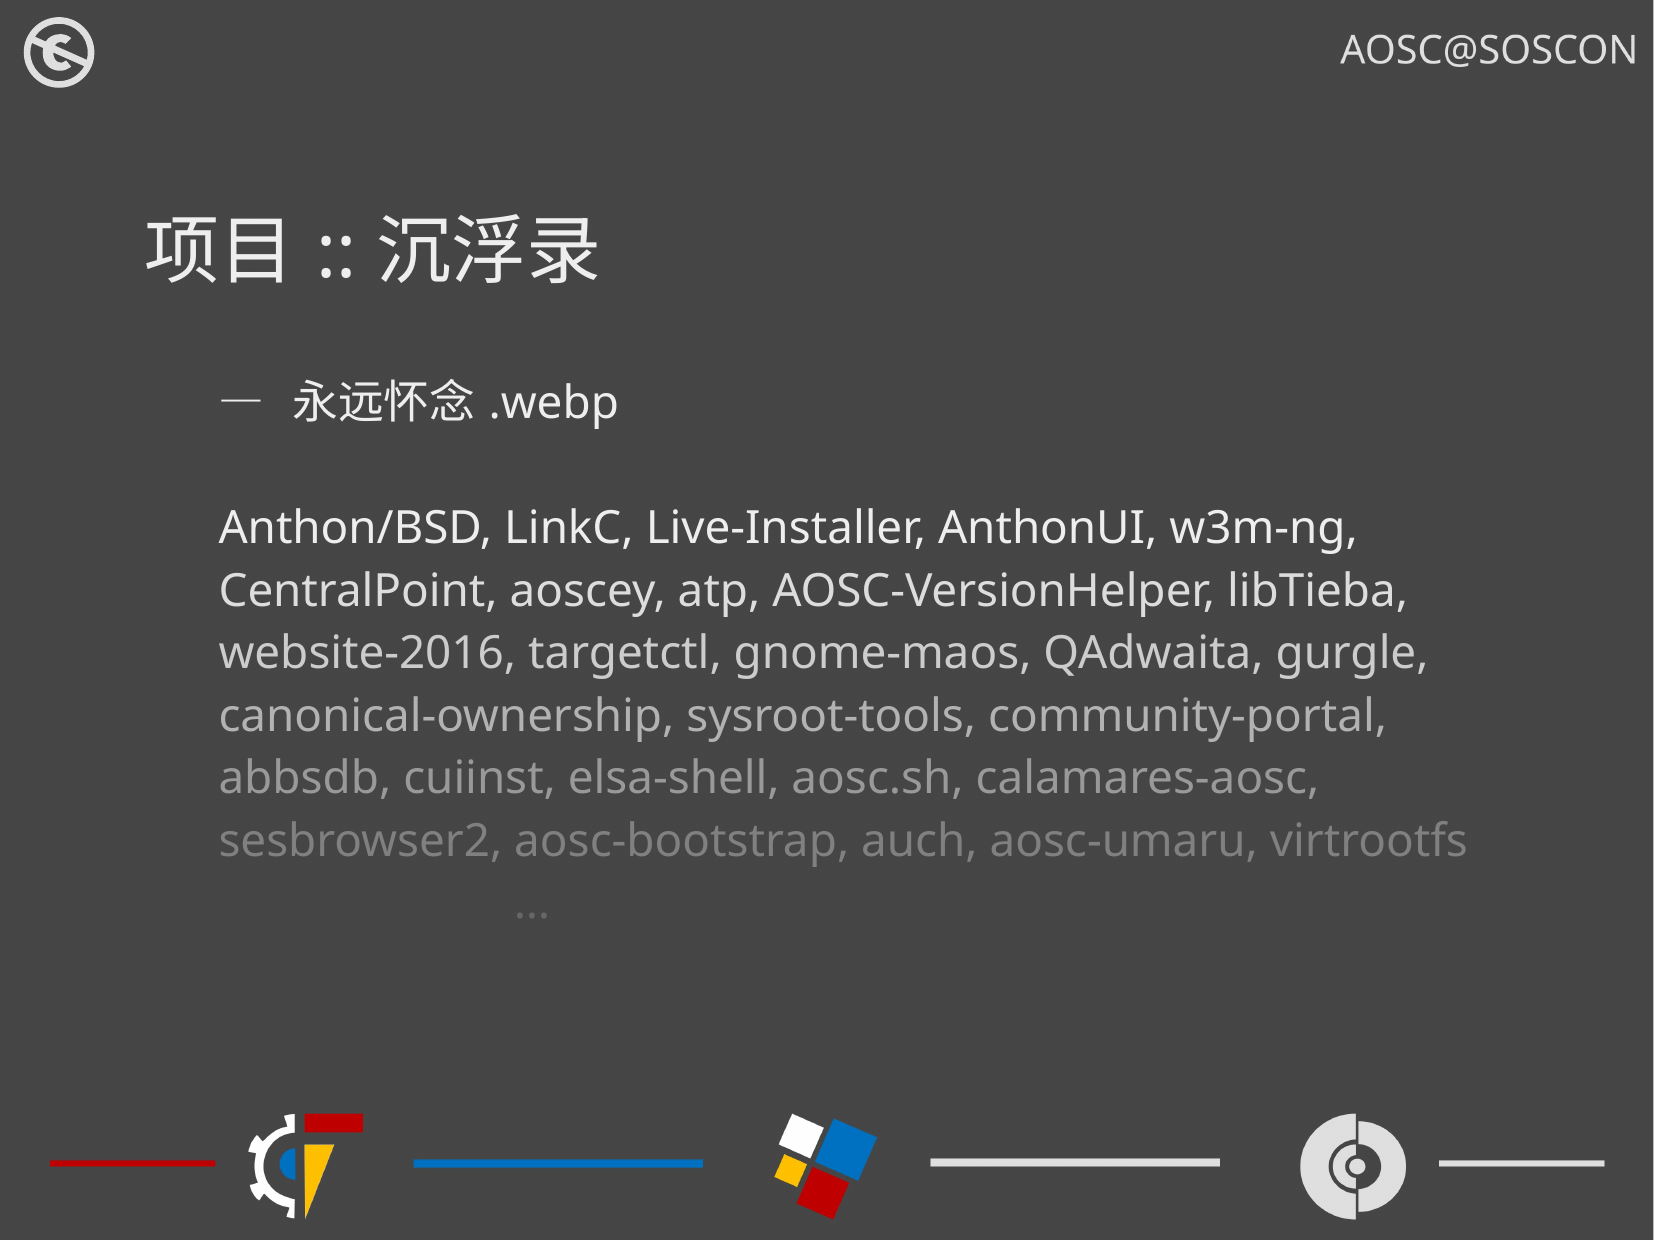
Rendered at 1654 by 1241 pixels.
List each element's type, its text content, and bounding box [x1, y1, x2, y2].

text_box 项目::沉浮录 — 永远怀念.webp Anthon/BSD, LinkC, Live-Installer, AnthonUI, w3m-ng, CentralPoint, aoscey, atp, AOSC-VersionHelper, libTieba, website-2016, targetctl, gnome-maos, QAdwaita, gurgle, canonical-ownership, sysroot-tools, community-portal, abbsdb, cuiinst, elsa-shell, aosc.sh, calamares-aosc, sesbrowser2, aosc-bootstrap, auch, aosc-umaru, virtrootfs … [129, 183, 1536, 1028]
picture [0, 0, 1654, 1240]
